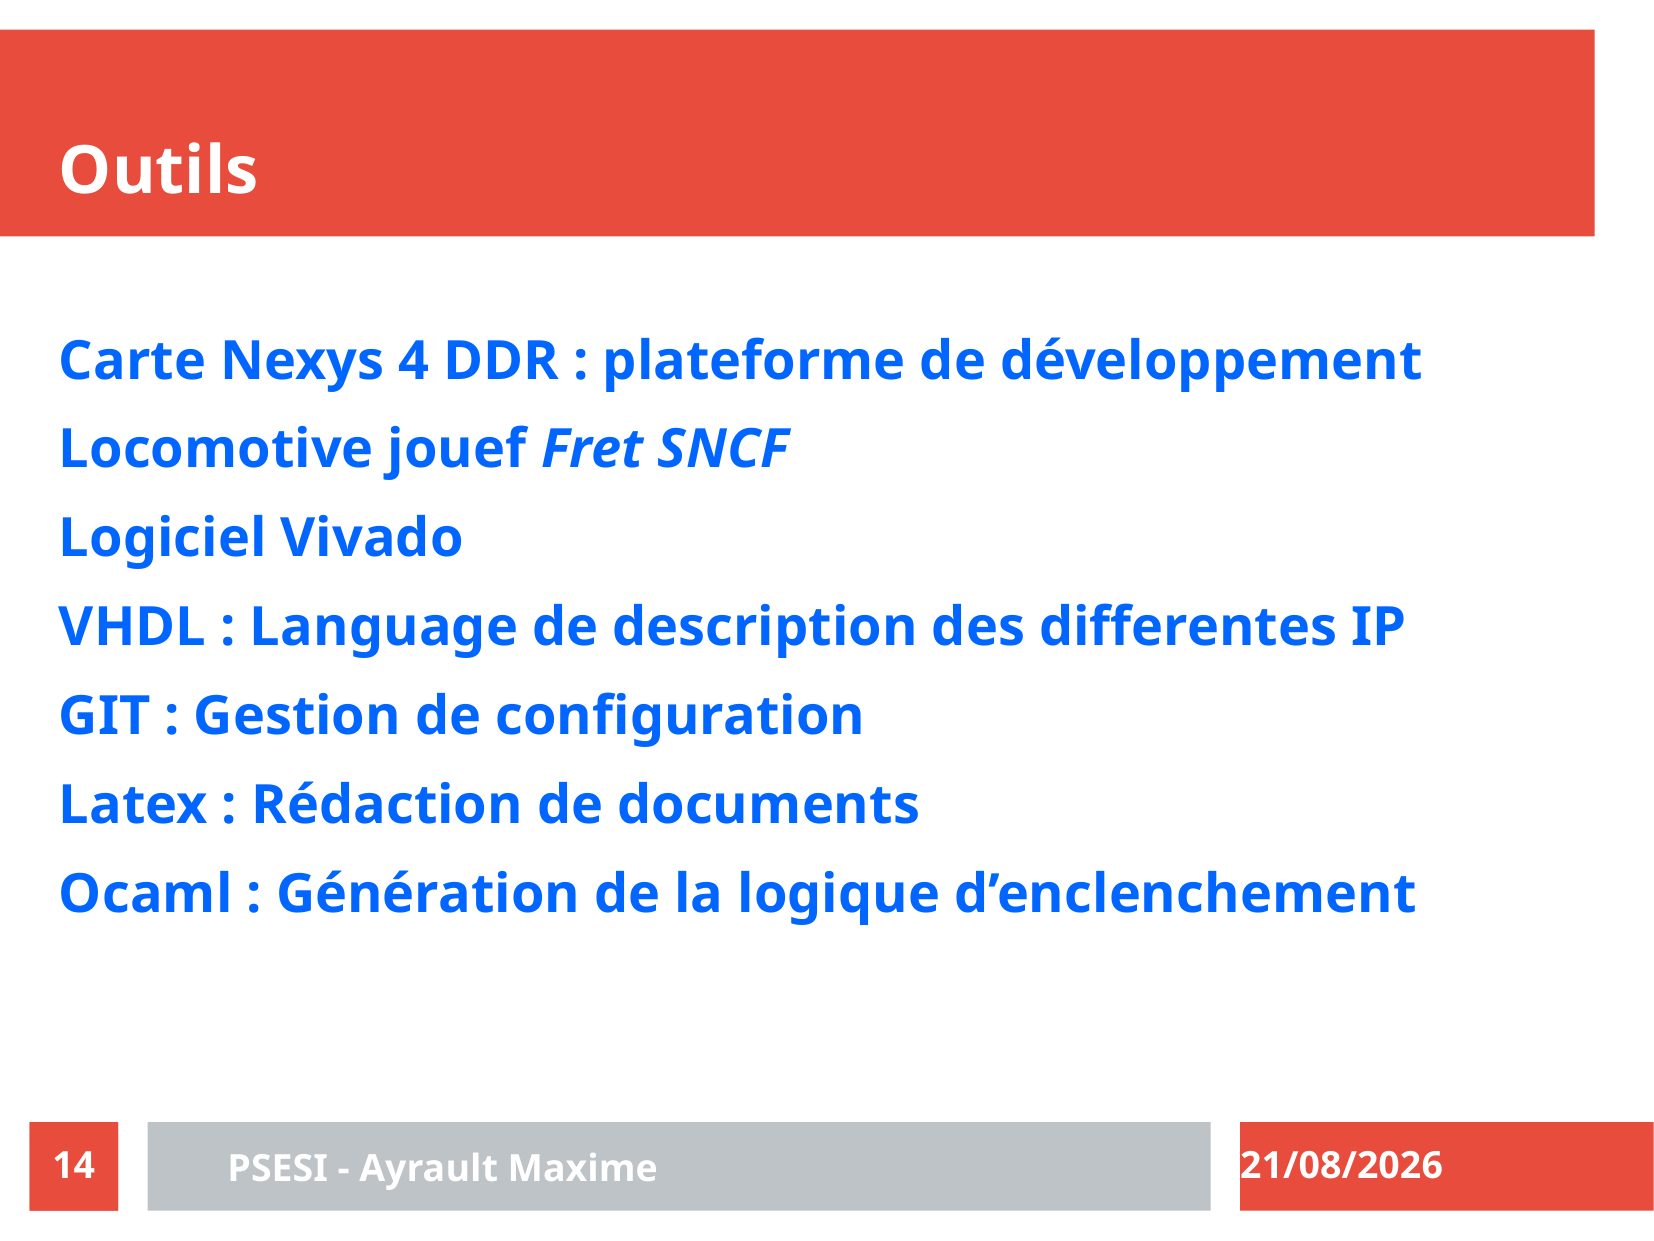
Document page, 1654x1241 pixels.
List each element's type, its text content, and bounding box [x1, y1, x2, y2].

text_box PSESI - Ayrault Maxime [177, 1122, 709, 1211]
title Outils [59, 59, 1595, 207]
list Carte Nexys 4 DDR : plateforme de développement Locomotive jouef Fret SNCF Logiciel Vivado VHDL : Language de description des differentes IP GIT : Gestion de configuration Latex : Rédaction de documents Ocaml : Génération de la logique d’enclenchement [59, 324, 1565, 1093]
text_box 07/03/2017 [1240, 1122, 1625, 1211]
text_box <number> [29, 1122, 119, 1211]
